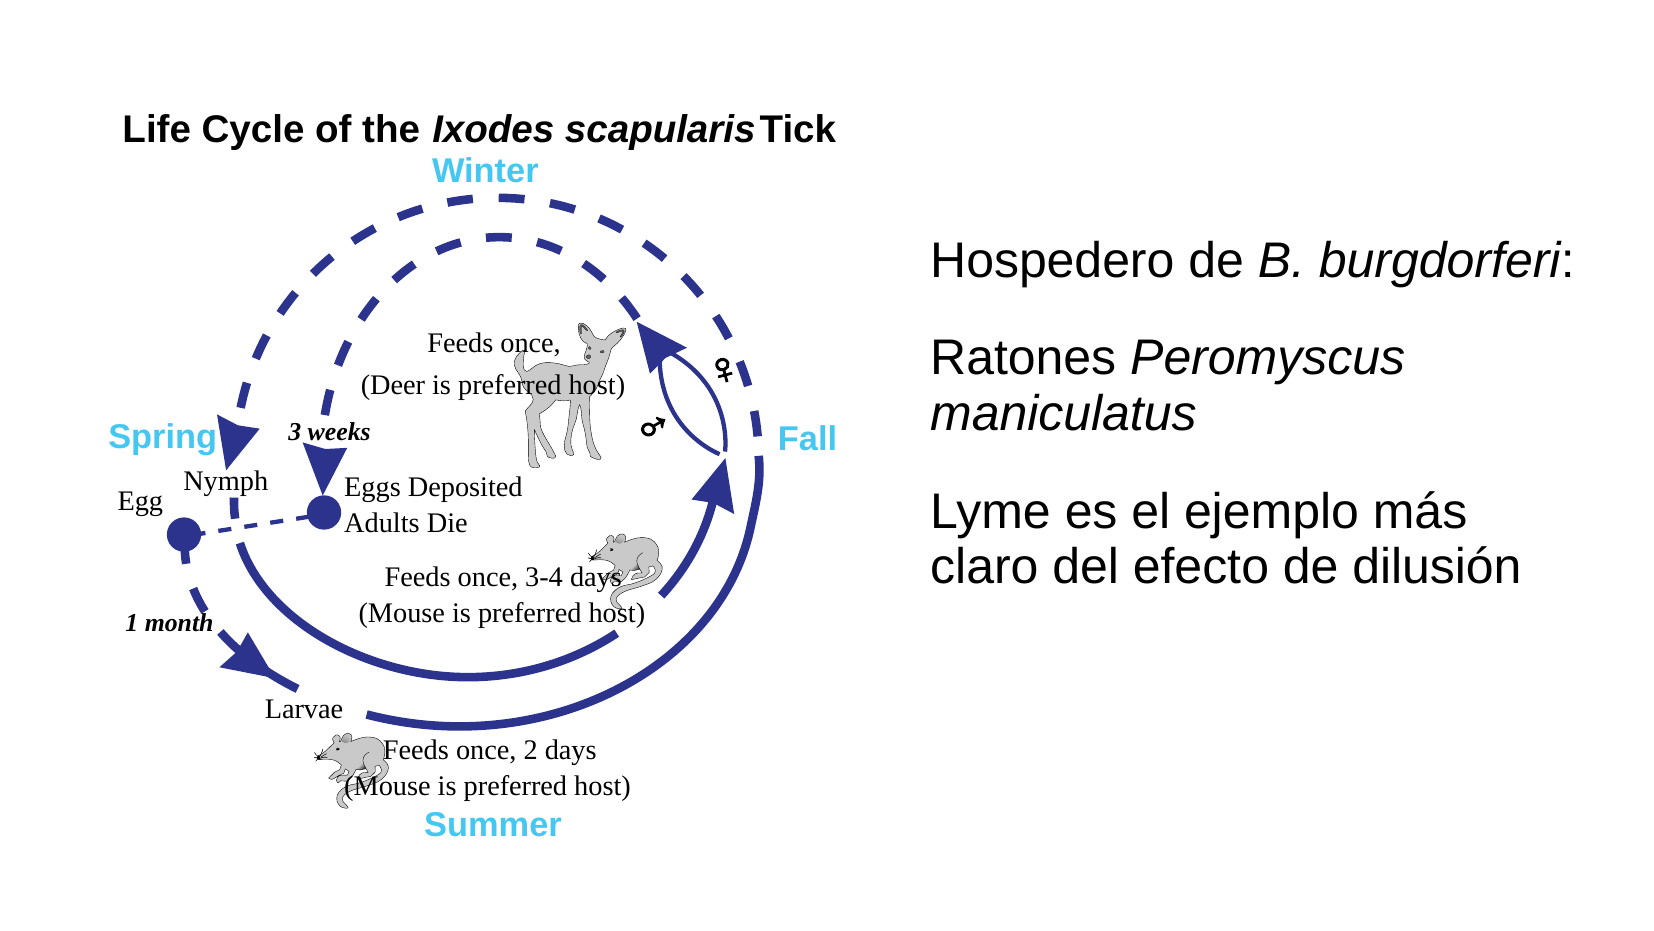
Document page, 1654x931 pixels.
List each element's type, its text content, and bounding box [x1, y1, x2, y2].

text_box Hospedero de B. burgdorferi: Ratones Peromyscus maniculatus Lyme es el ejemplo más claro del efecto de dilusión [915, 224, 1595, 845]
picture [94, 93, 857, 857]
